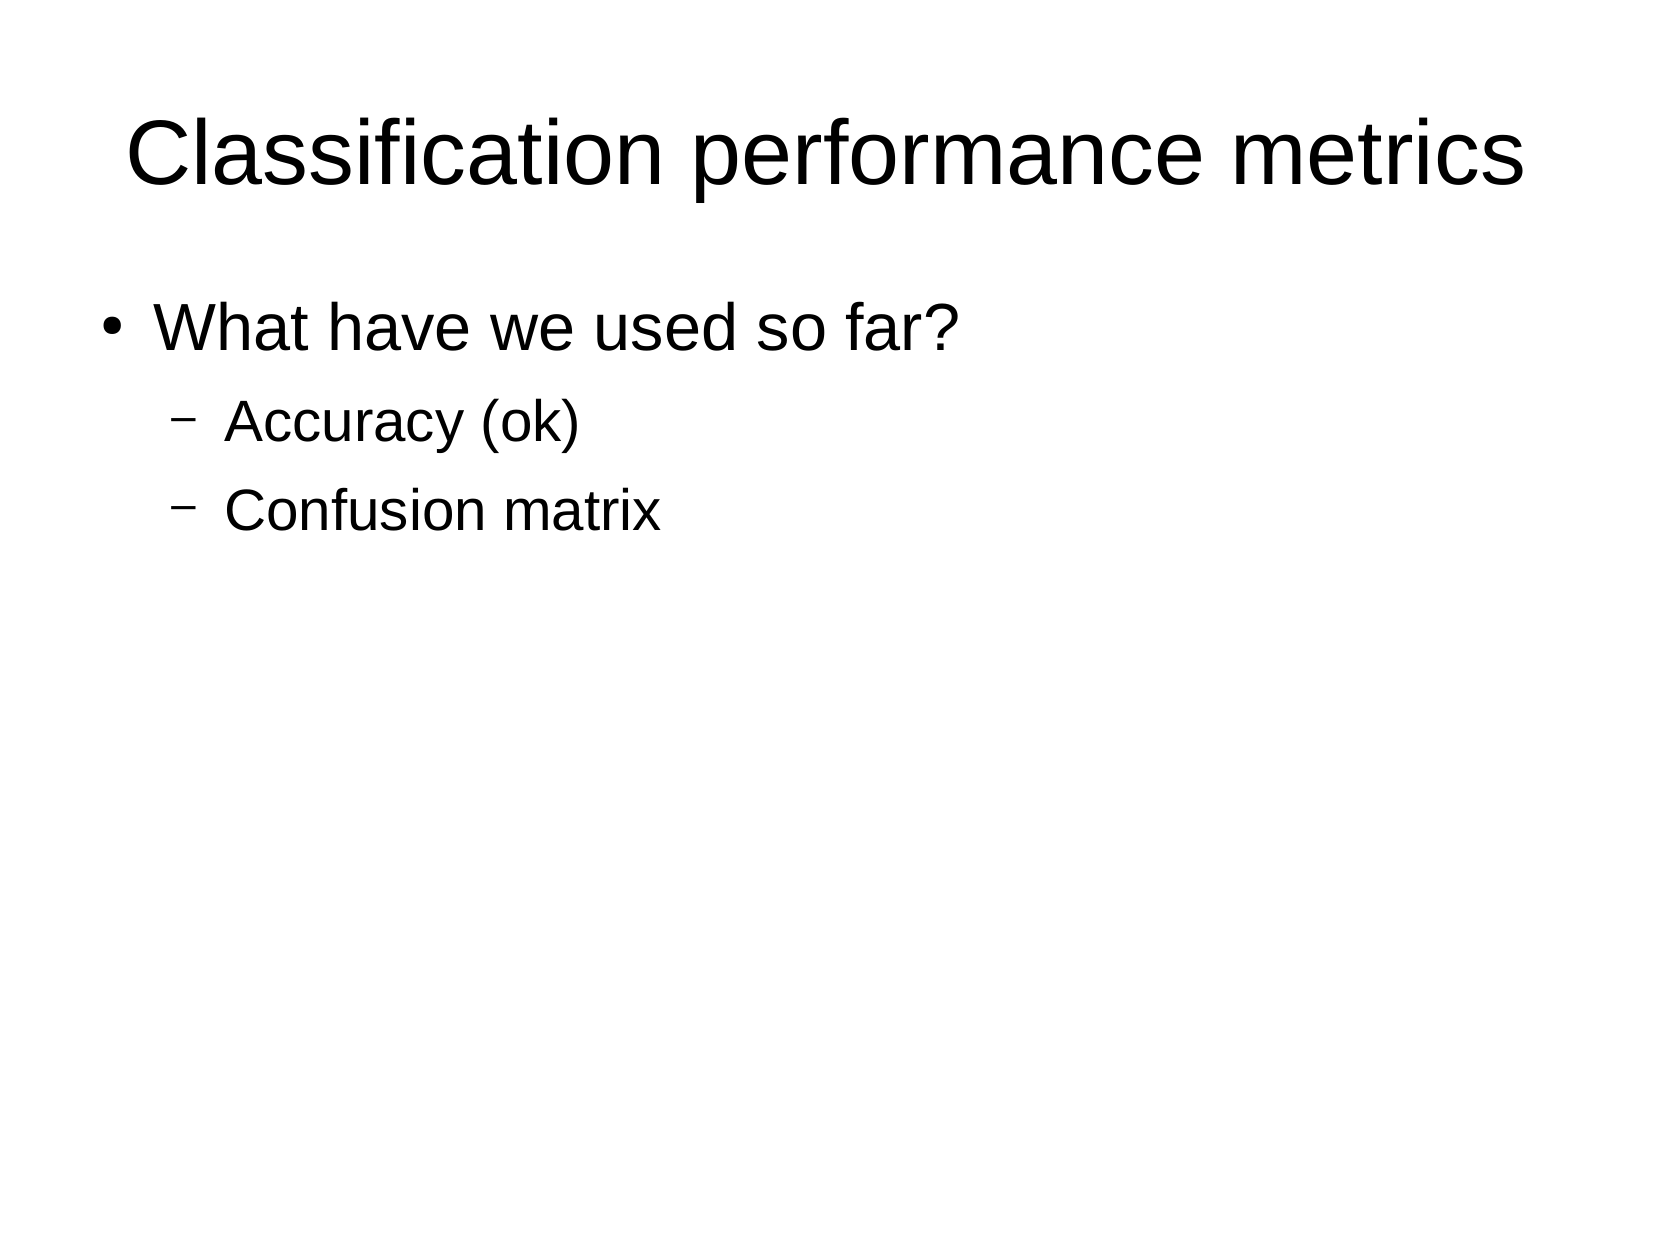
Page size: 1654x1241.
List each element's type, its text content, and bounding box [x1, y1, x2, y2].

title Classification performance metrics [82, 49, 1571, 257]
list What have we used so far? Accuracy (ok) Confusion matrix [82, 290, 1571, 1010]
